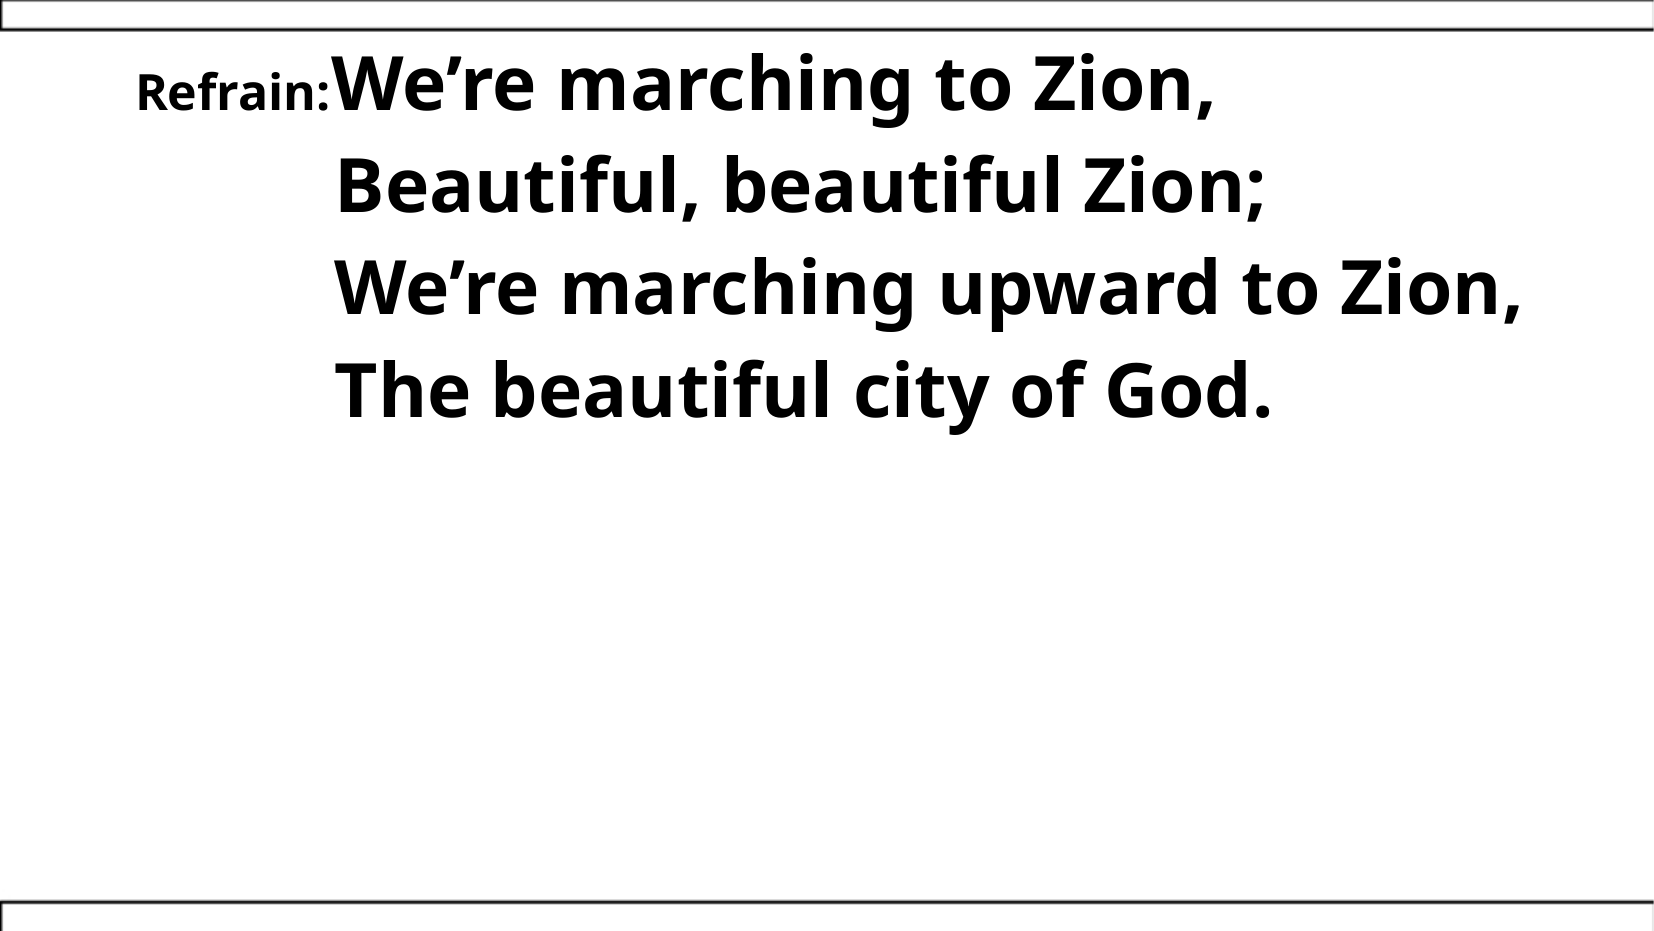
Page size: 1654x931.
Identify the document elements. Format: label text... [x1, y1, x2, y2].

title Refrain: We’re marching to Zion, Beautiful, beautiful Zion; We’re marching upward to Zion, The beautiful city of God. [135, 30, 1558, 442]
picture [0, 0, 1654, 931]
